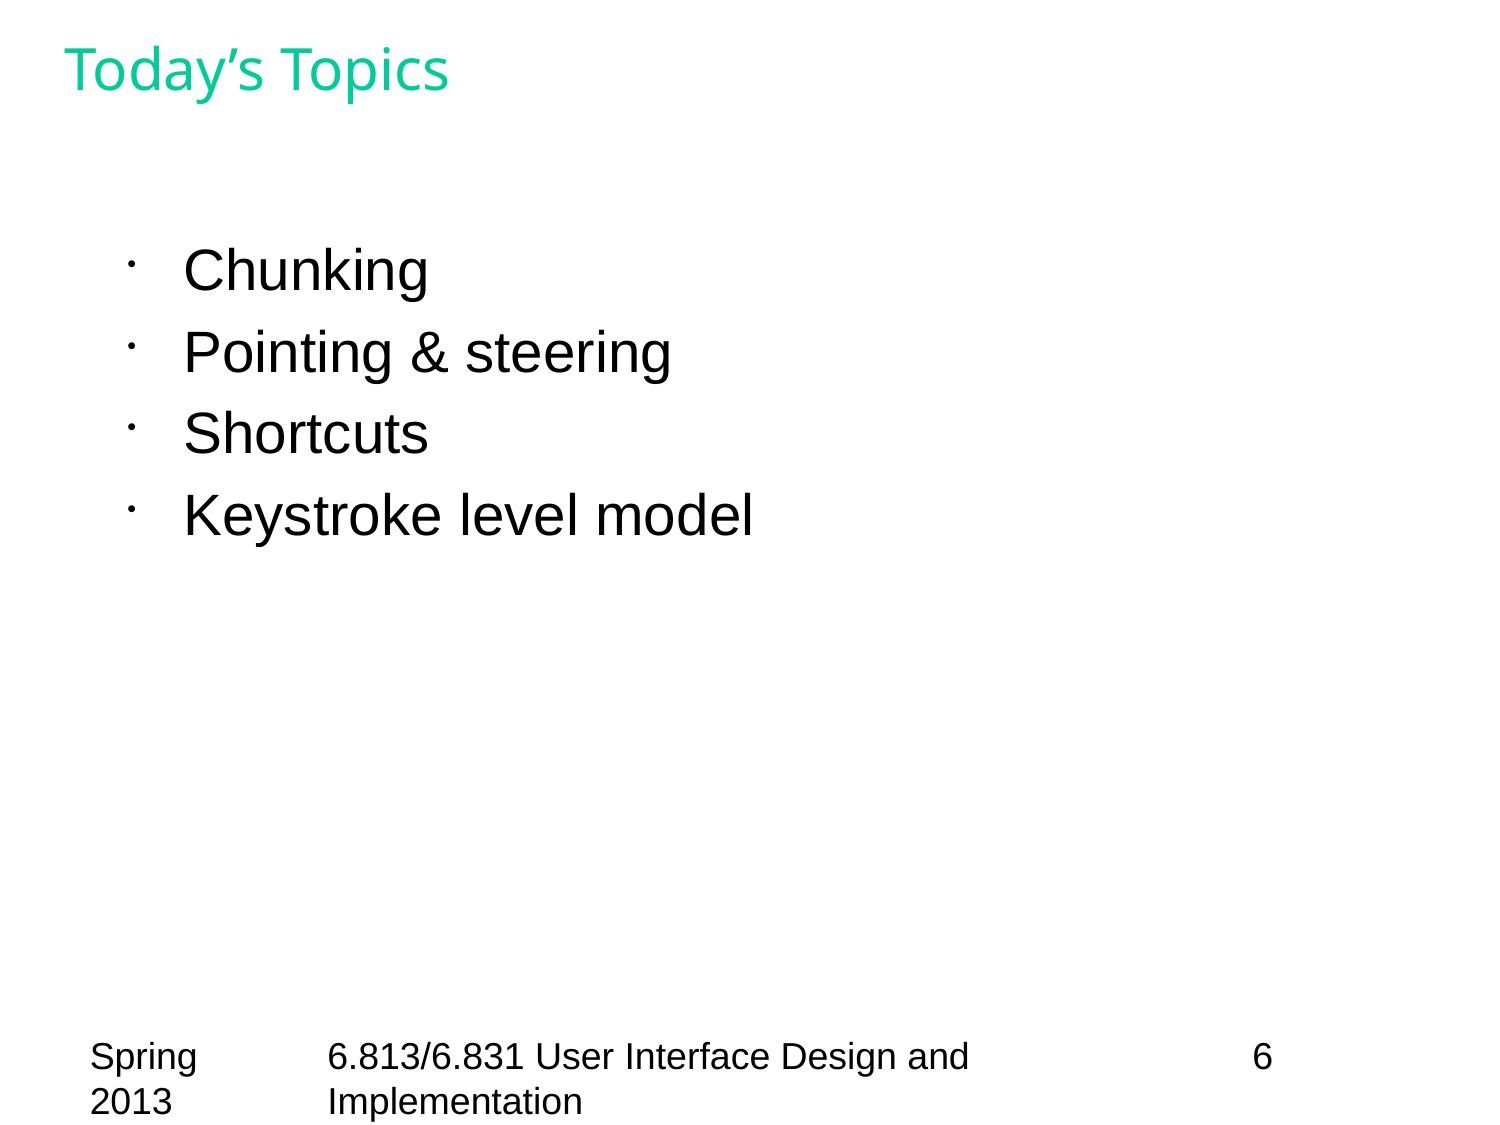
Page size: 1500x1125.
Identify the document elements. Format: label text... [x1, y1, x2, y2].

slide_number <number> [1237, 1024, 1425, 1103]
title Today’s Topics [50, 24, 1438, 150]
slide_number Spring 2013 [75, 1024, 300, 1103]
list Chunking Pointing & steering Shortcuts Keystroke level model [112, 224, 1388, 1000]
footer 6.813/6.831 User Interface Design and Implementation [312, 1024, 1225, 1103]
